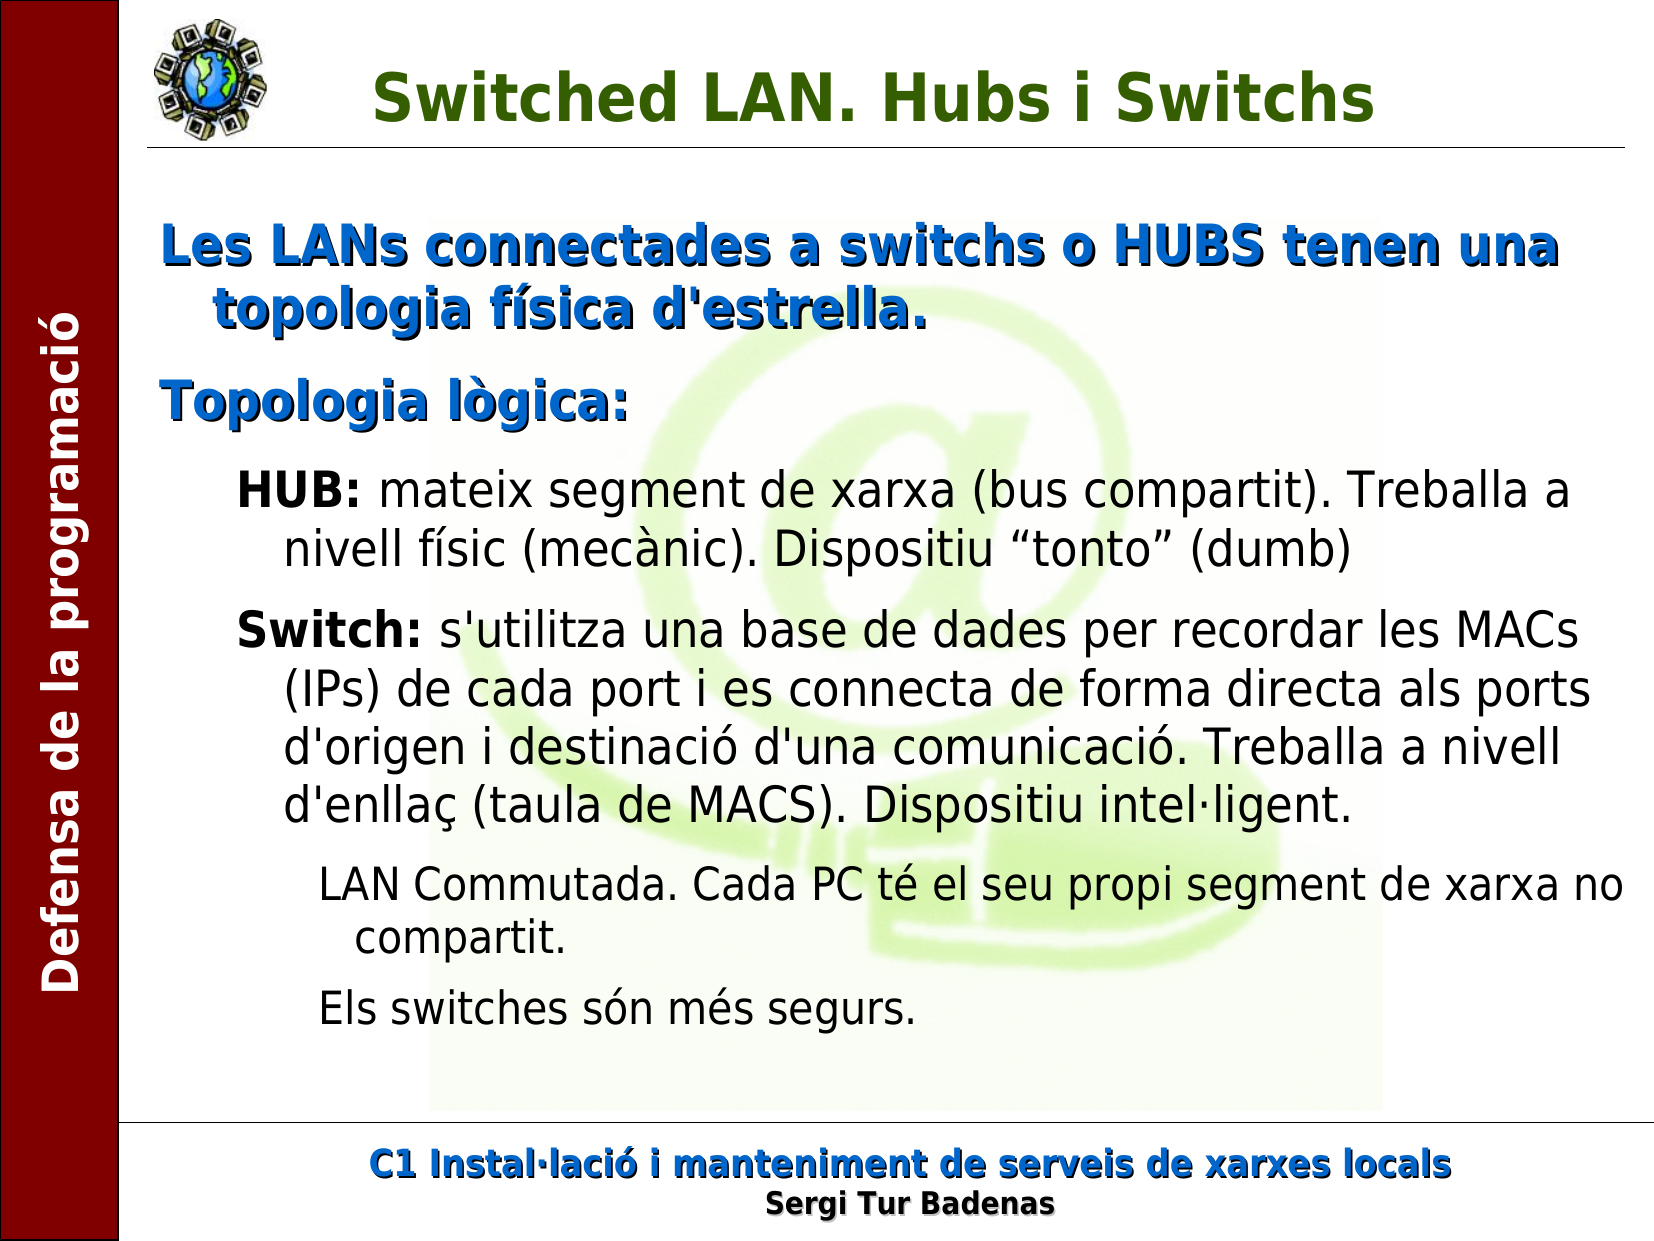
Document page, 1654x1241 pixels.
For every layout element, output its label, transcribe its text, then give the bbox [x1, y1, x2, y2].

list Les LANs connectades a switchs o HUBS tenen una topologia física d'estrella. Topologia lògica: HUB: mateix segment de xarxa (bus compartit). Treballa a nivell físic (mecànic). Dispositiu “tonto” (dumb) Switch: s'utilitza una base de dades per recordar les MACs (IPs) de cada port i es connecta de forma directa als ports d'origen i destinació d'una comunicació. Treballa a nivell d'enllaç (taula de MACS). Dispositiu intel·ligent. LAN Commutada. Cada PC té el seu propi segment de xarxa no compartit. Els switches són més segurs. [141, 213, 1630, 1153]
picture [154, 19, 268, 56]
title Switched LAN. Hubs i Switchs [129, 56, 1619, 141]
